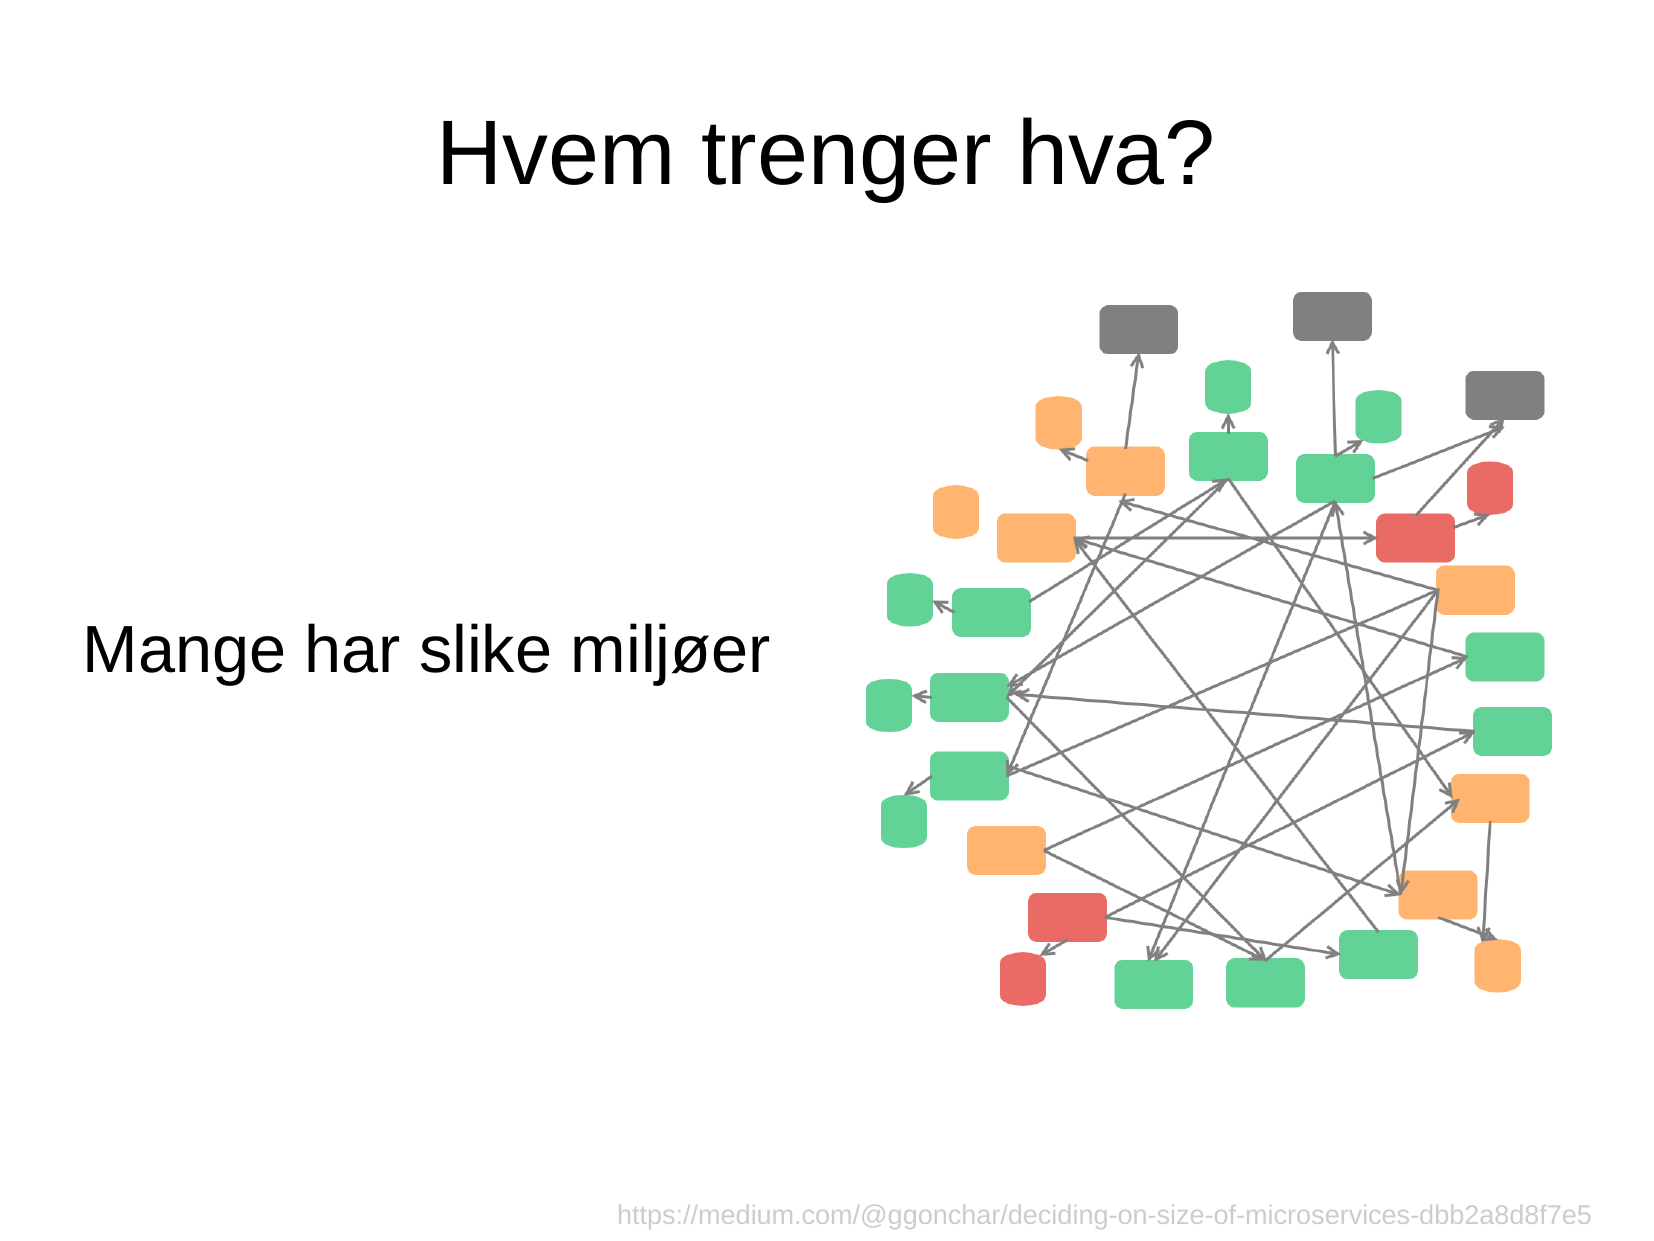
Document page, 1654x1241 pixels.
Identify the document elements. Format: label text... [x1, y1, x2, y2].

text_box https://medium.com/@ggonchar/deciding-on-size-of-microservices-dbb2a8d8f7e5 [602, 1192, 1654, 1241]
title Hvem trenger hva? [82, 49, 1571, 257]
picture [864, 290, 1553, 1010]
list Mange har slike miljøer [82, 290, 809, 1010]
